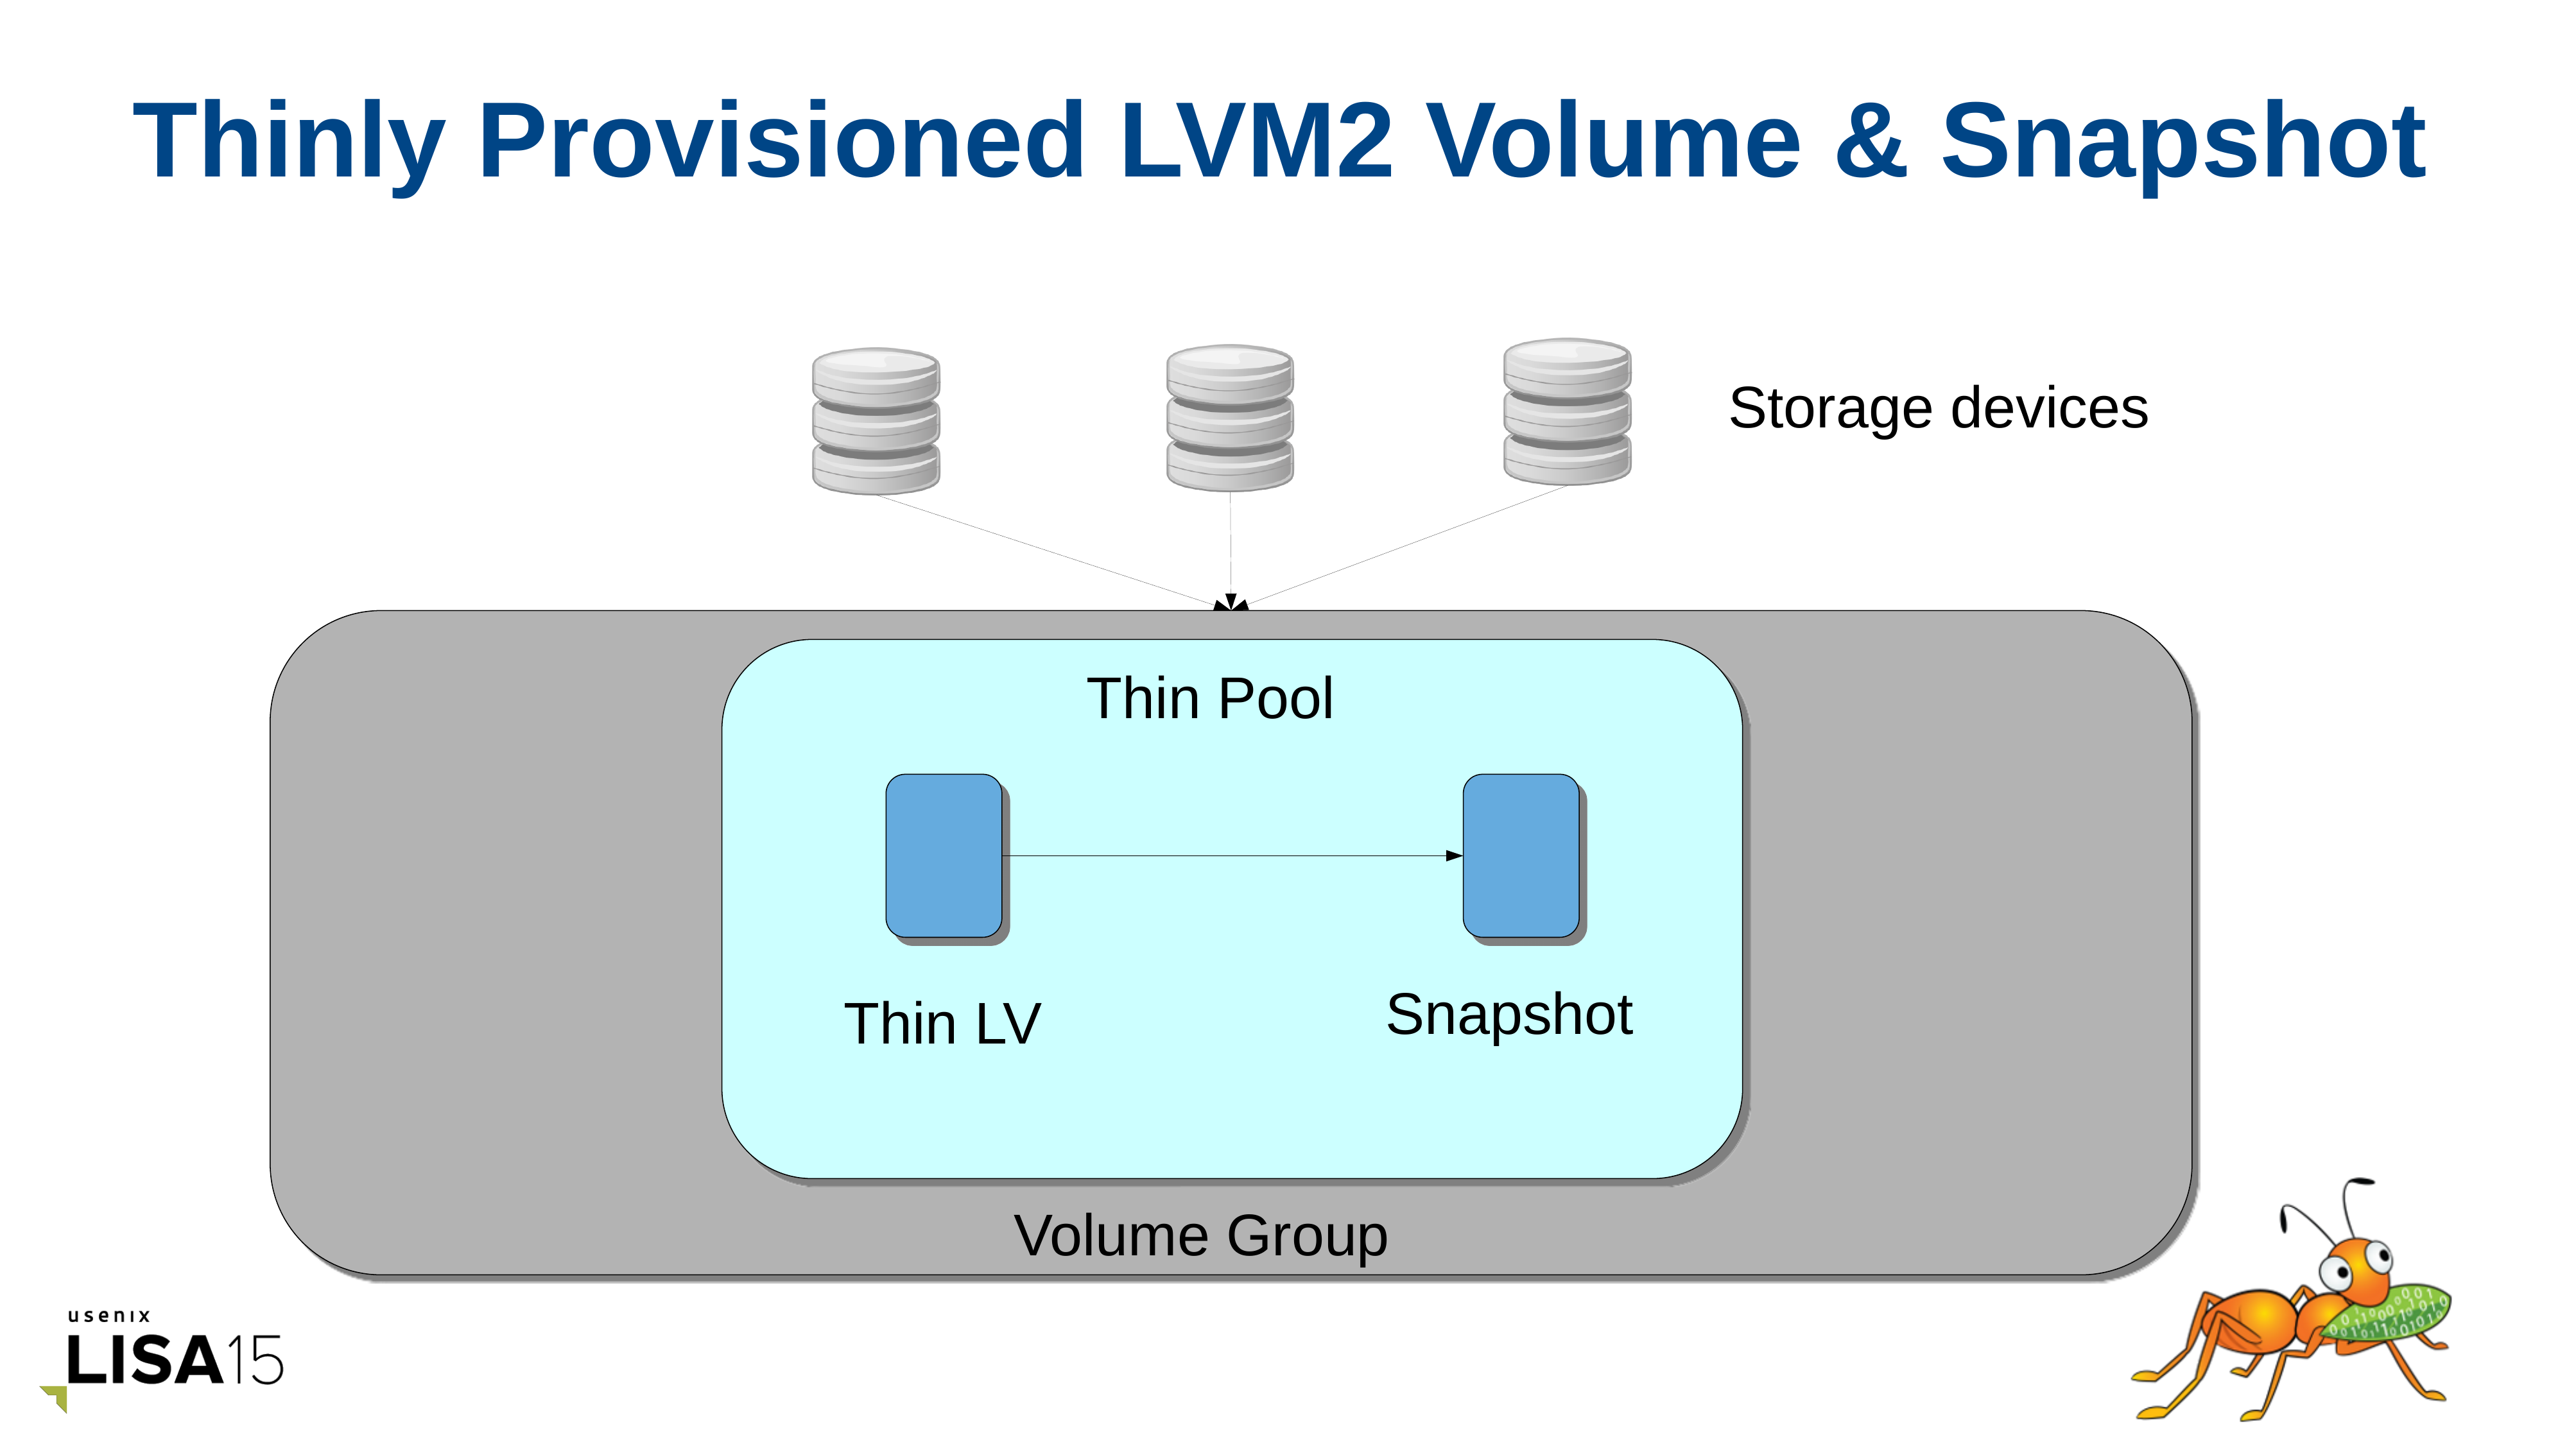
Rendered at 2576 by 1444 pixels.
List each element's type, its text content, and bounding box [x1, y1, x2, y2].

title Thinly Provisioned LVM2 Volume & Snapshot [132, 19, 2446, 261]
picture [812, 347, 941, 495]
picture [1166, 344, 1295, 492]
picture [2127, 1175, 2456, 1425]
text_box Volume Group [1004, 1198, 1497, 1273]
text_box Thin Pool [1077, 660, 1396, 736]
text_box [270, 610, 2192, 1275]
picture [1503, 338, 1632, 486]
picture [19, 1289, 299, 1427]
text_box Storage devices [1718, 370, 2376, 445]
text_box Snapshot [1376, 976, 1666, 1071]
text_box Thin LV [827, 986, 1059, 1062]
